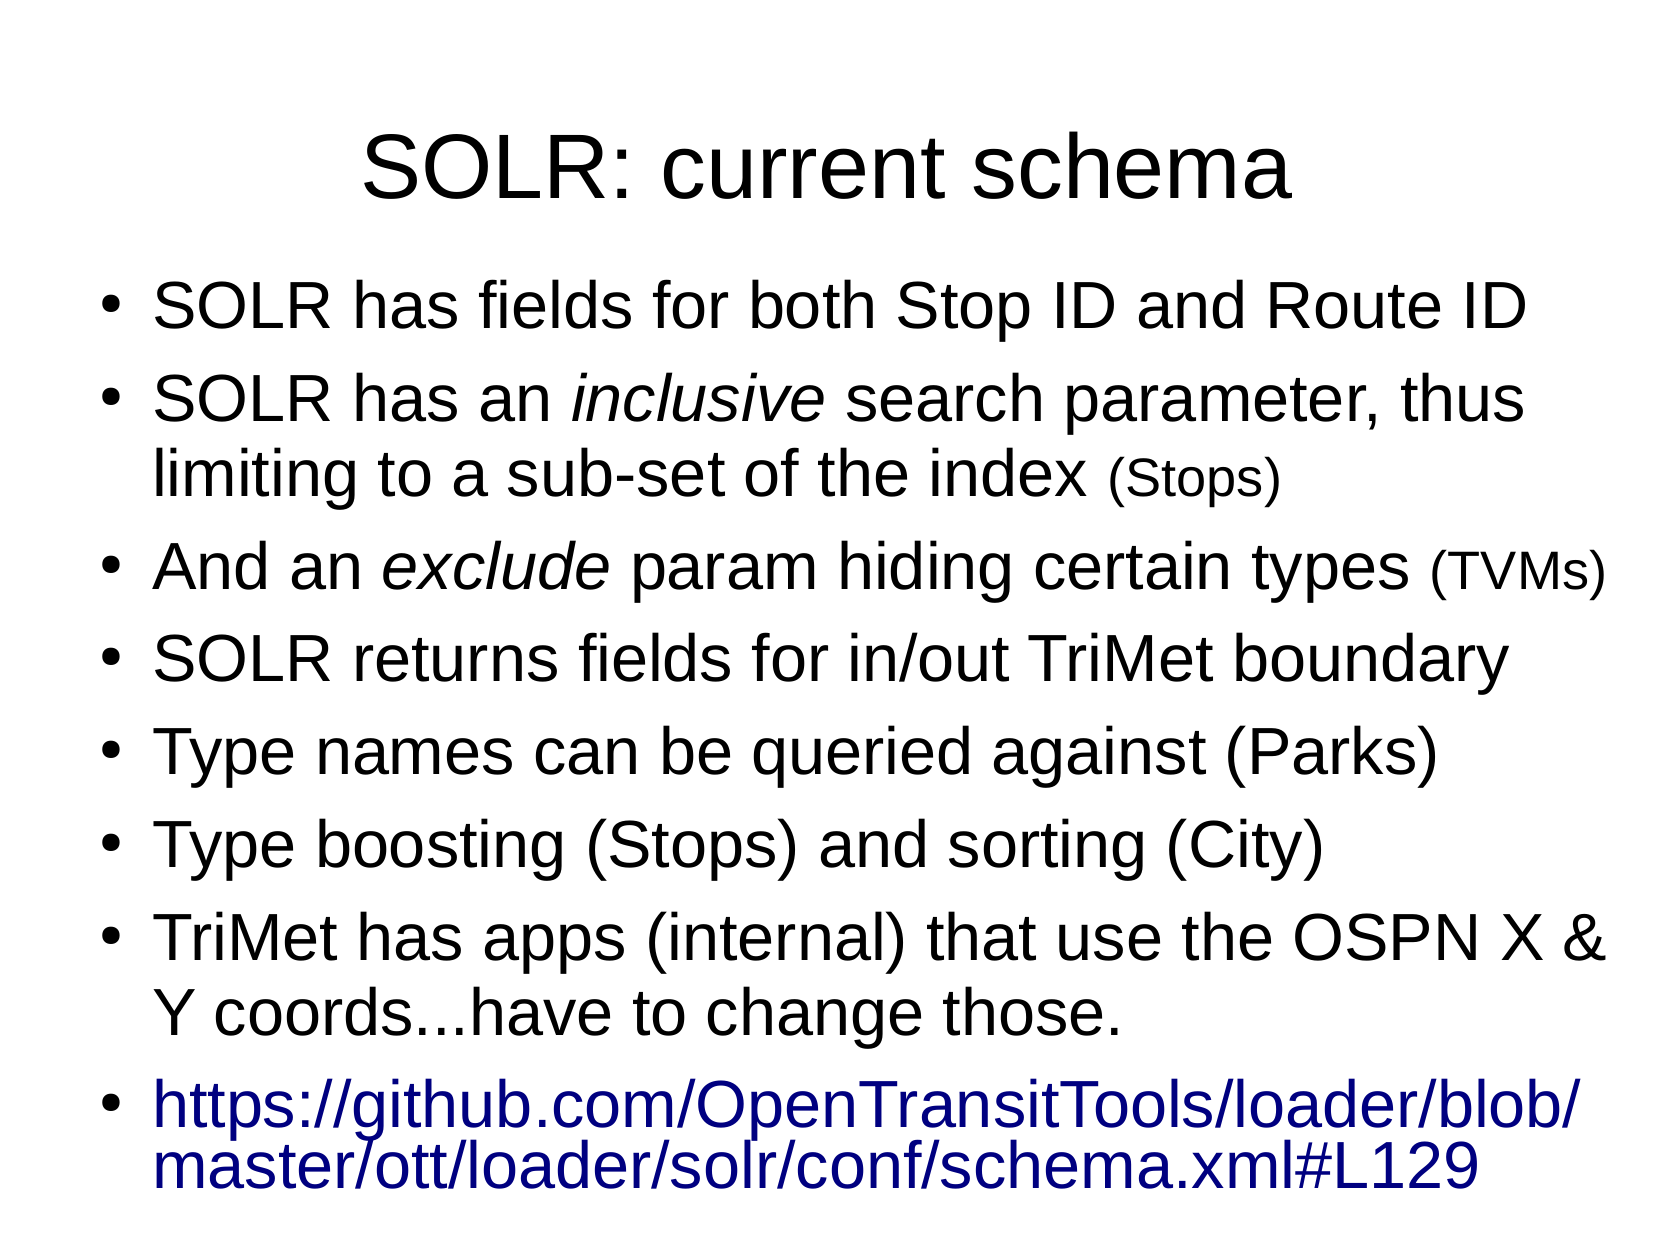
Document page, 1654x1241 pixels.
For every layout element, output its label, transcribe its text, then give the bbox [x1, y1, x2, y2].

list SOLR has fields for both Stop ID and Route ID SOLR has an inclusive search parameter, thus limiting to a sub-set of the index (Stops) And an exclude param hiding certain types (TVMs) SOLR returns fields for in/out TriMet boundary Type names can be queried against (Parks) Type boosting (Stops) and sorting (City) TriMet has apps (internal) that use the OSPN X & Y coords...have to change those. https://github.com/OpenTransitTools/loader/blob/master/ott/loader/solr/conf/schema.xml#L129 [81, 268, 1612, 1235]
title SOLR: current schema [82, 62, 1571, 268]
